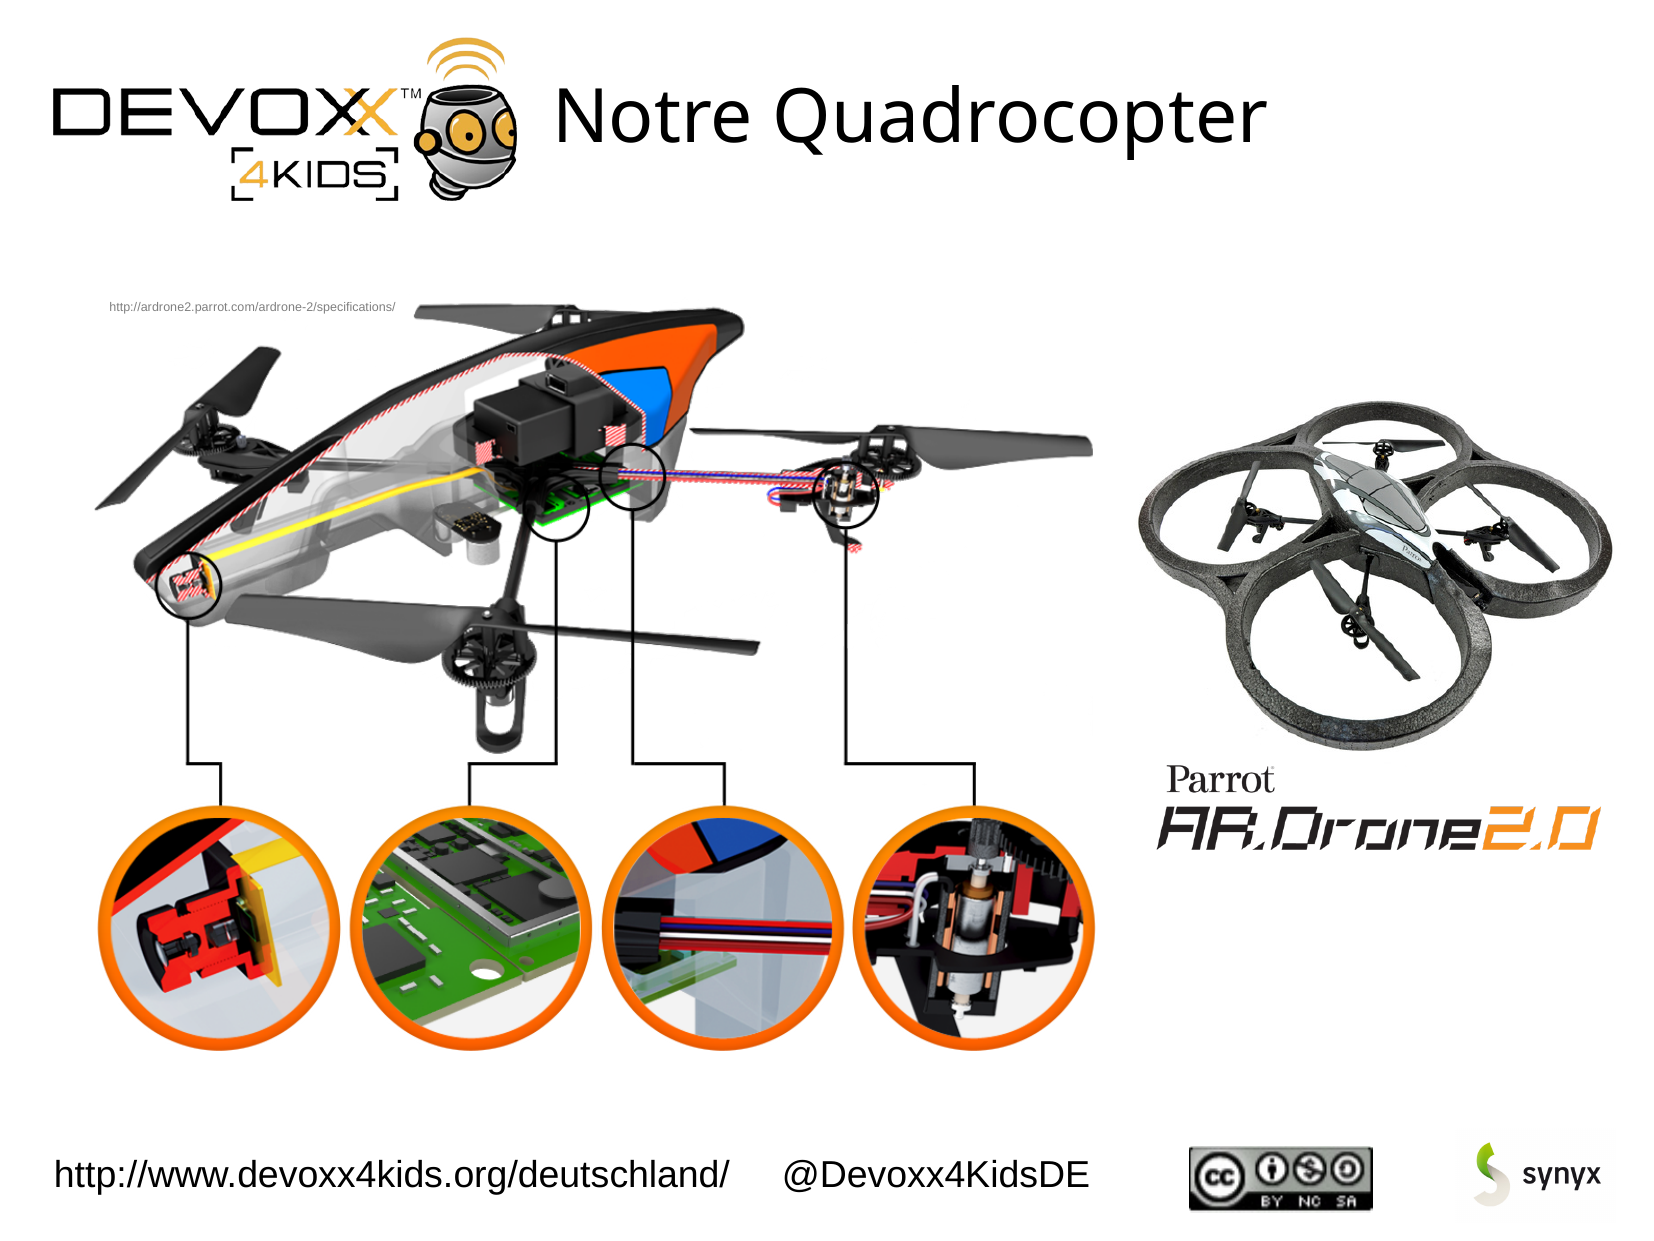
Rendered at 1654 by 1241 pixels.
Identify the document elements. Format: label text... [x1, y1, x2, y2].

text_box http://ardrone2.parrot.com/ardrone-2/specifications/ [94, 293, 419, 323]
picture [53, 37, 517, 201]
picture [1189, 1146, 1373, 1213]
picture [1110, 370, 1642, 870]
title Notre Quadrocopter [537, 60, 1595, 302]
picture [94, 292, 1099, 1051]
picture [1455, 1128, 1616, 1223]
